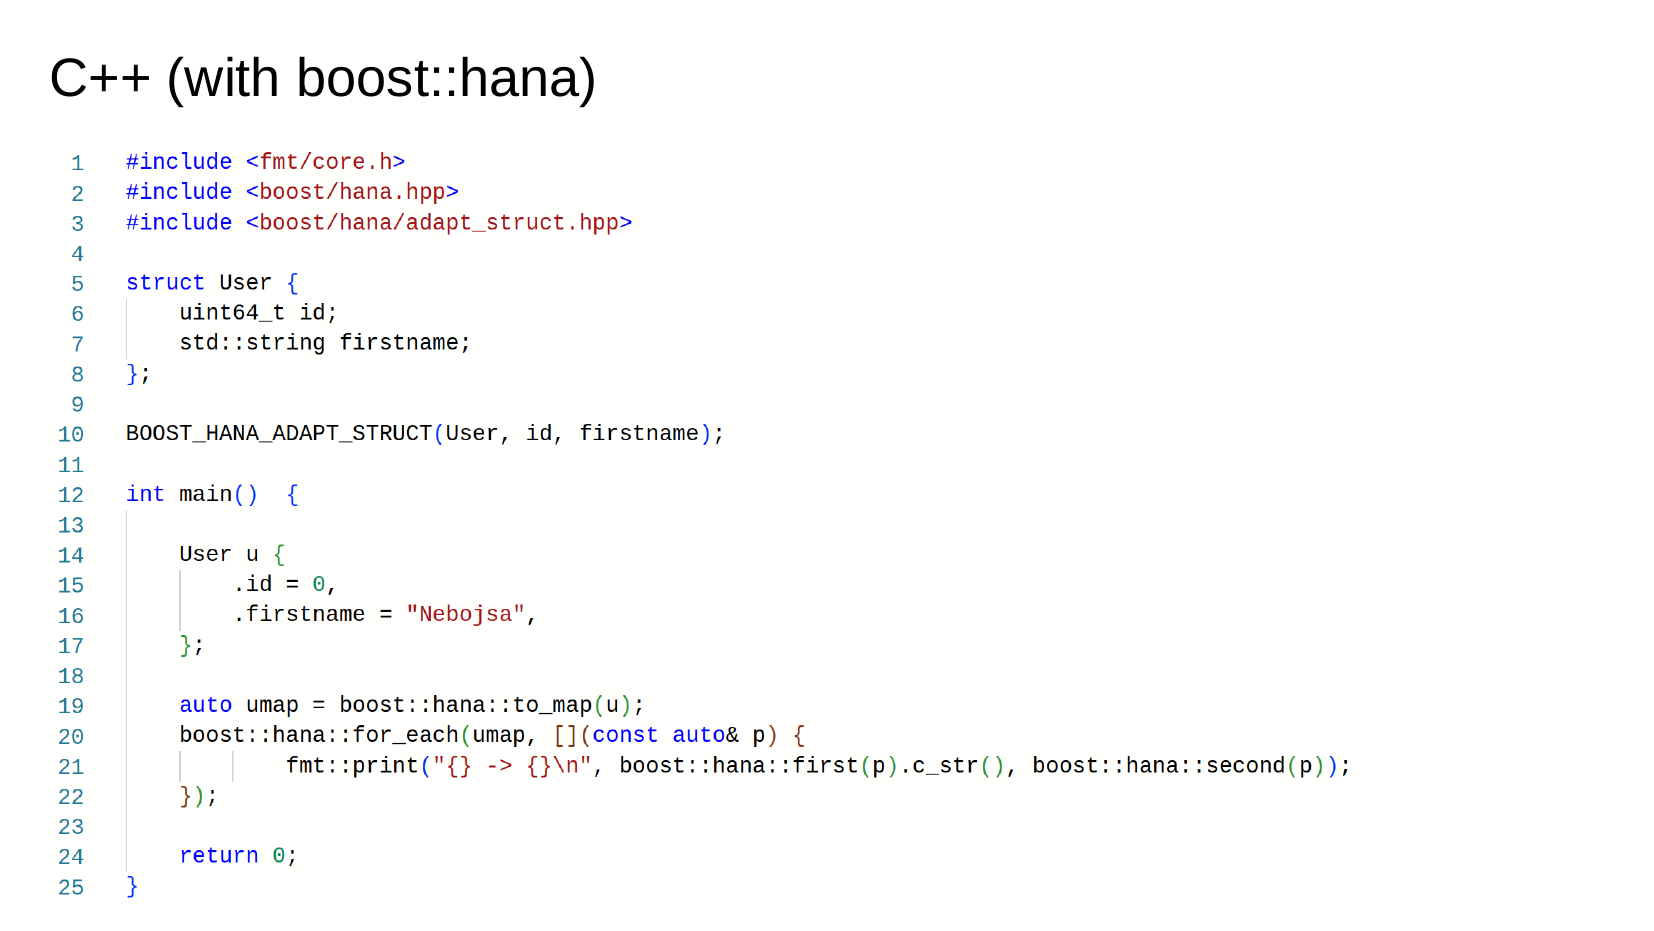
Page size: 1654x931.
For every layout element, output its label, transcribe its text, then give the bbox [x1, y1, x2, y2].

picture [49, 156, 1364, 901]
title C++ (with boost::hana) [49, 0, 1538, 156]
